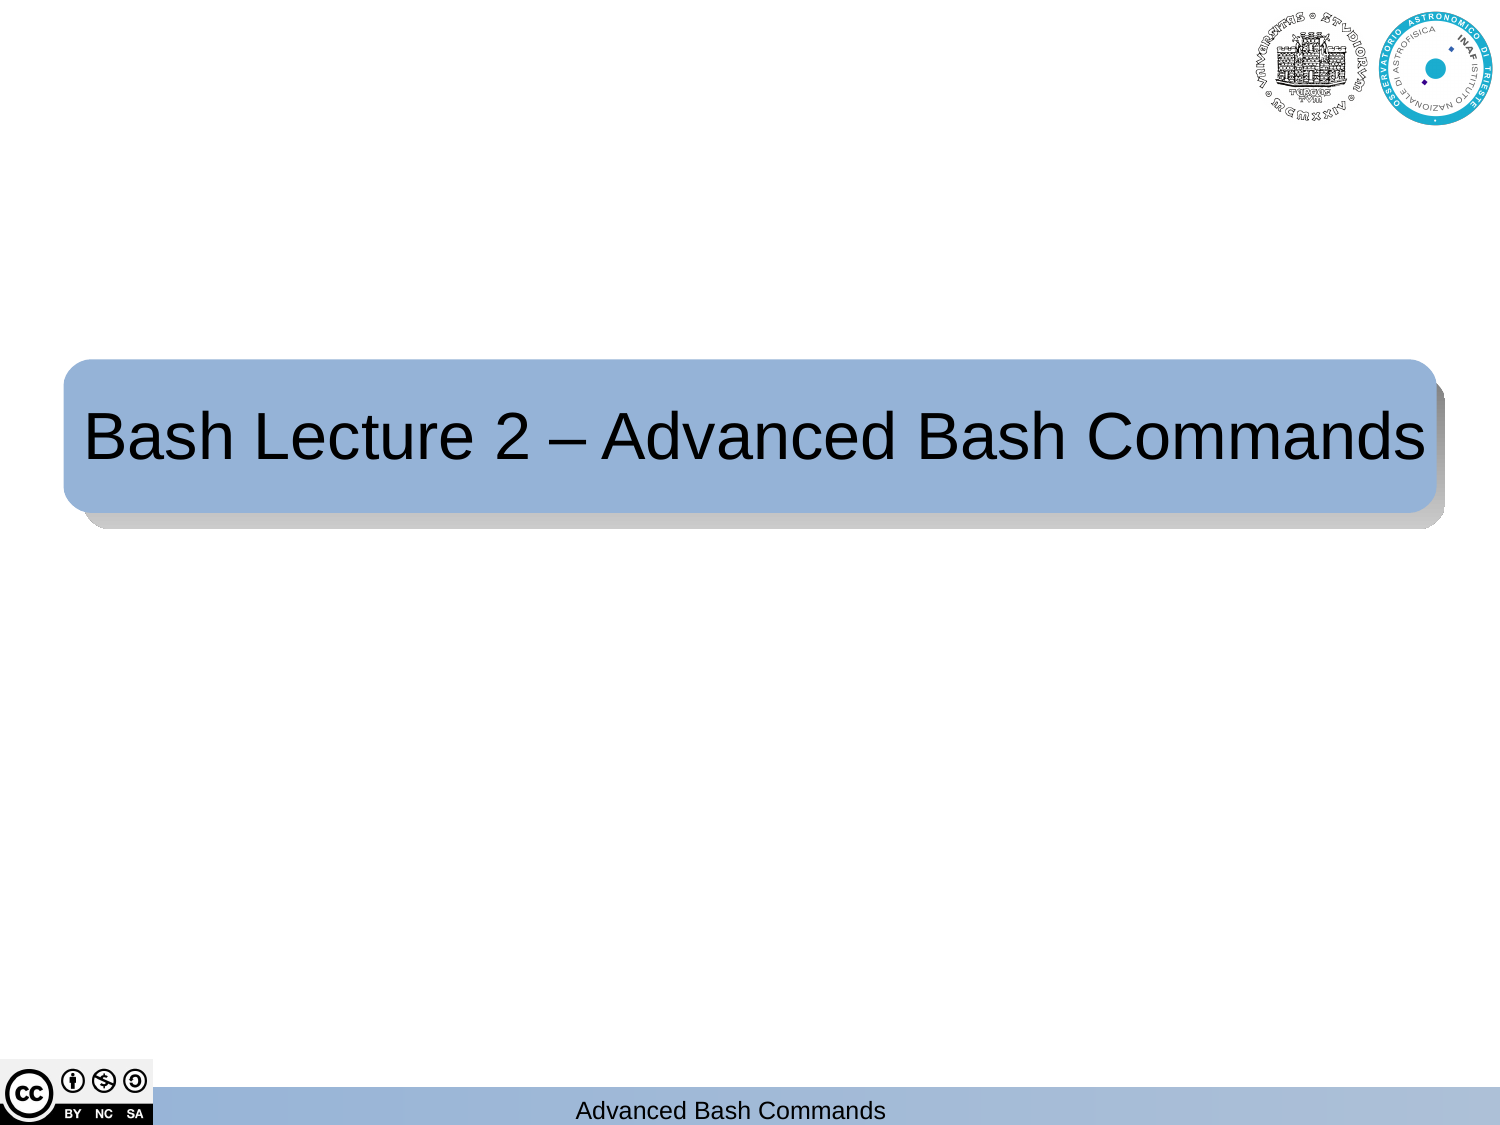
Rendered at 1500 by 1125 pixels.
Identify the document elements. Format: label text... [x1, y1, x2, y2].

picture [0, 1059, 153, 1125]
picture [1252, 0, 1500, 149]
text_box Bash Lecture 2 – Advanced Bash Commands [53, 373, 1496, 492]
